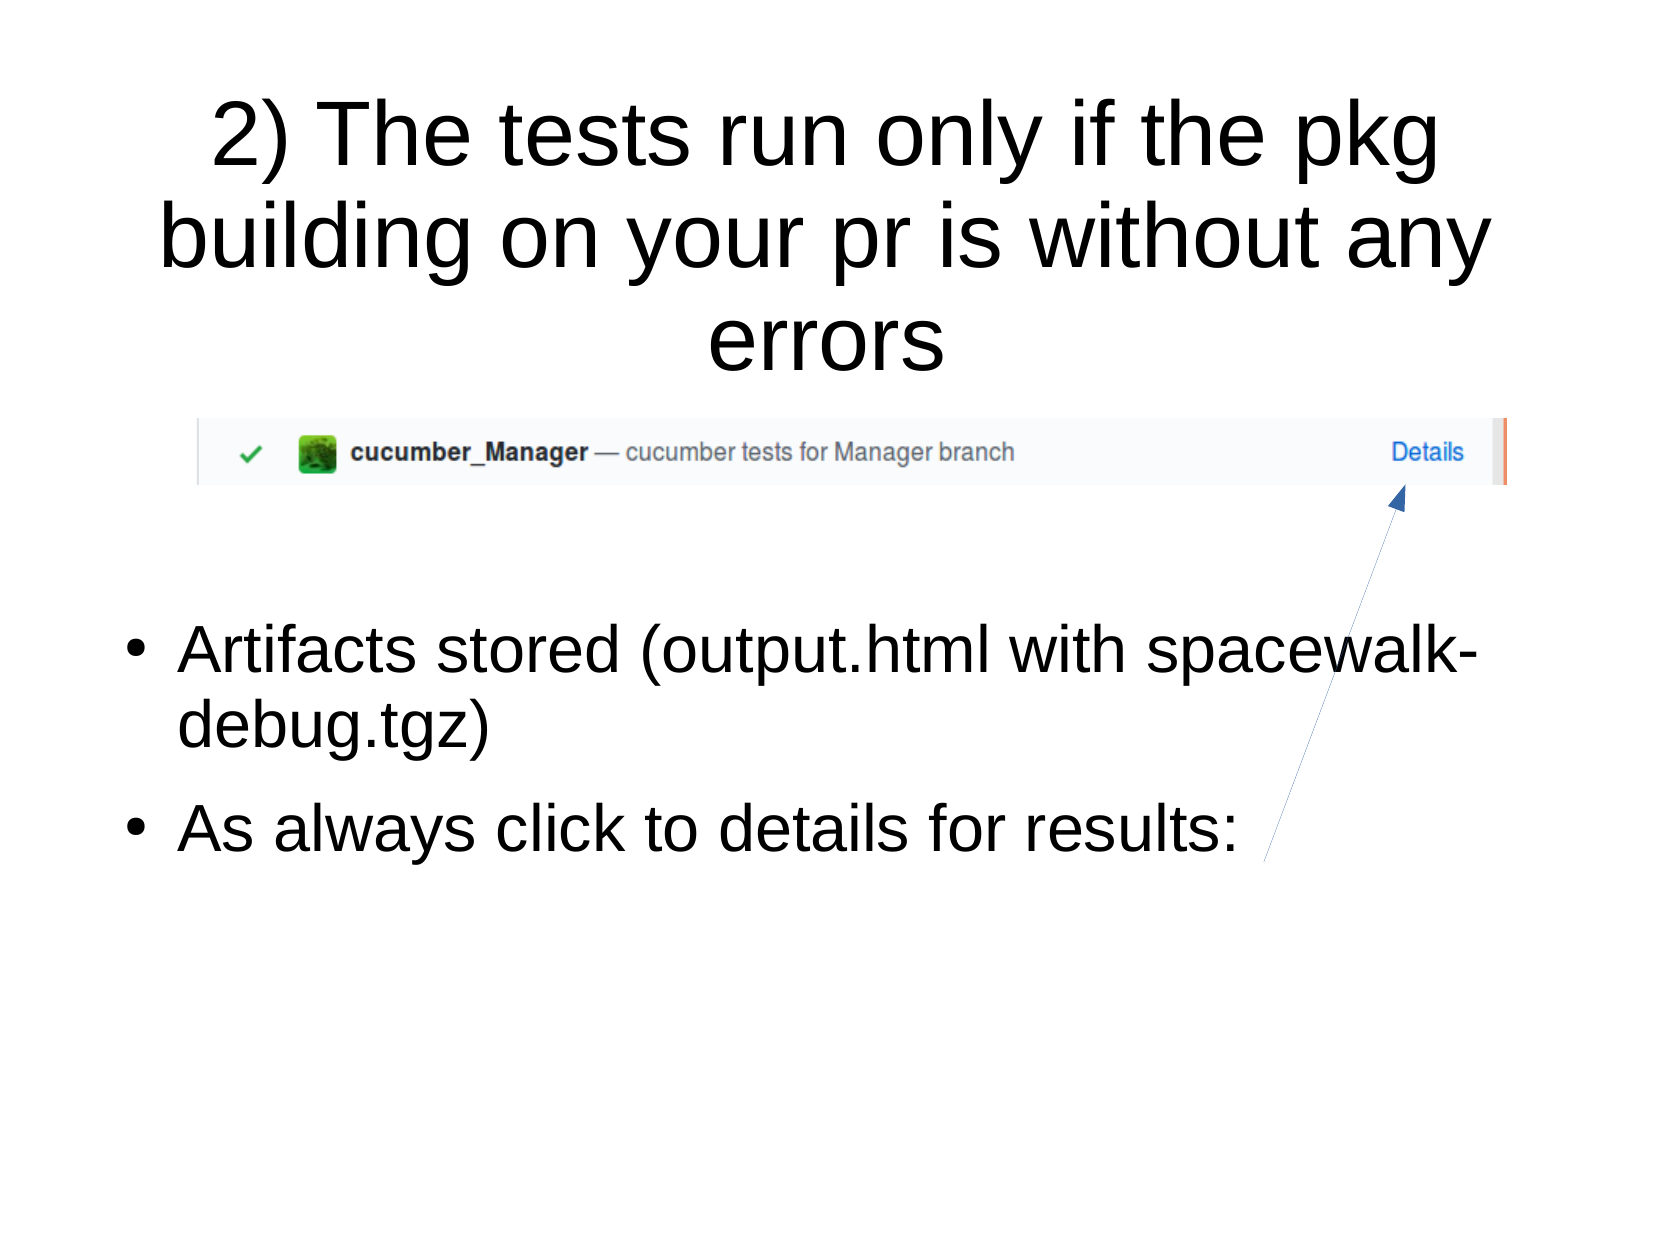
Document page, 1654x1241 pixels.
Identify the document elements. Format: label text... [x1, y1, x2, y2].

list Artifacts stored (output.html with spacewalk-debug.tgz) As always click to details for results: [106, 507, 1595, 1228]
picture [188, 418, 1507, 485]
title 2) The tests run only if the pkg building on your pr is without any errors [82, 82, 1571, 390]
